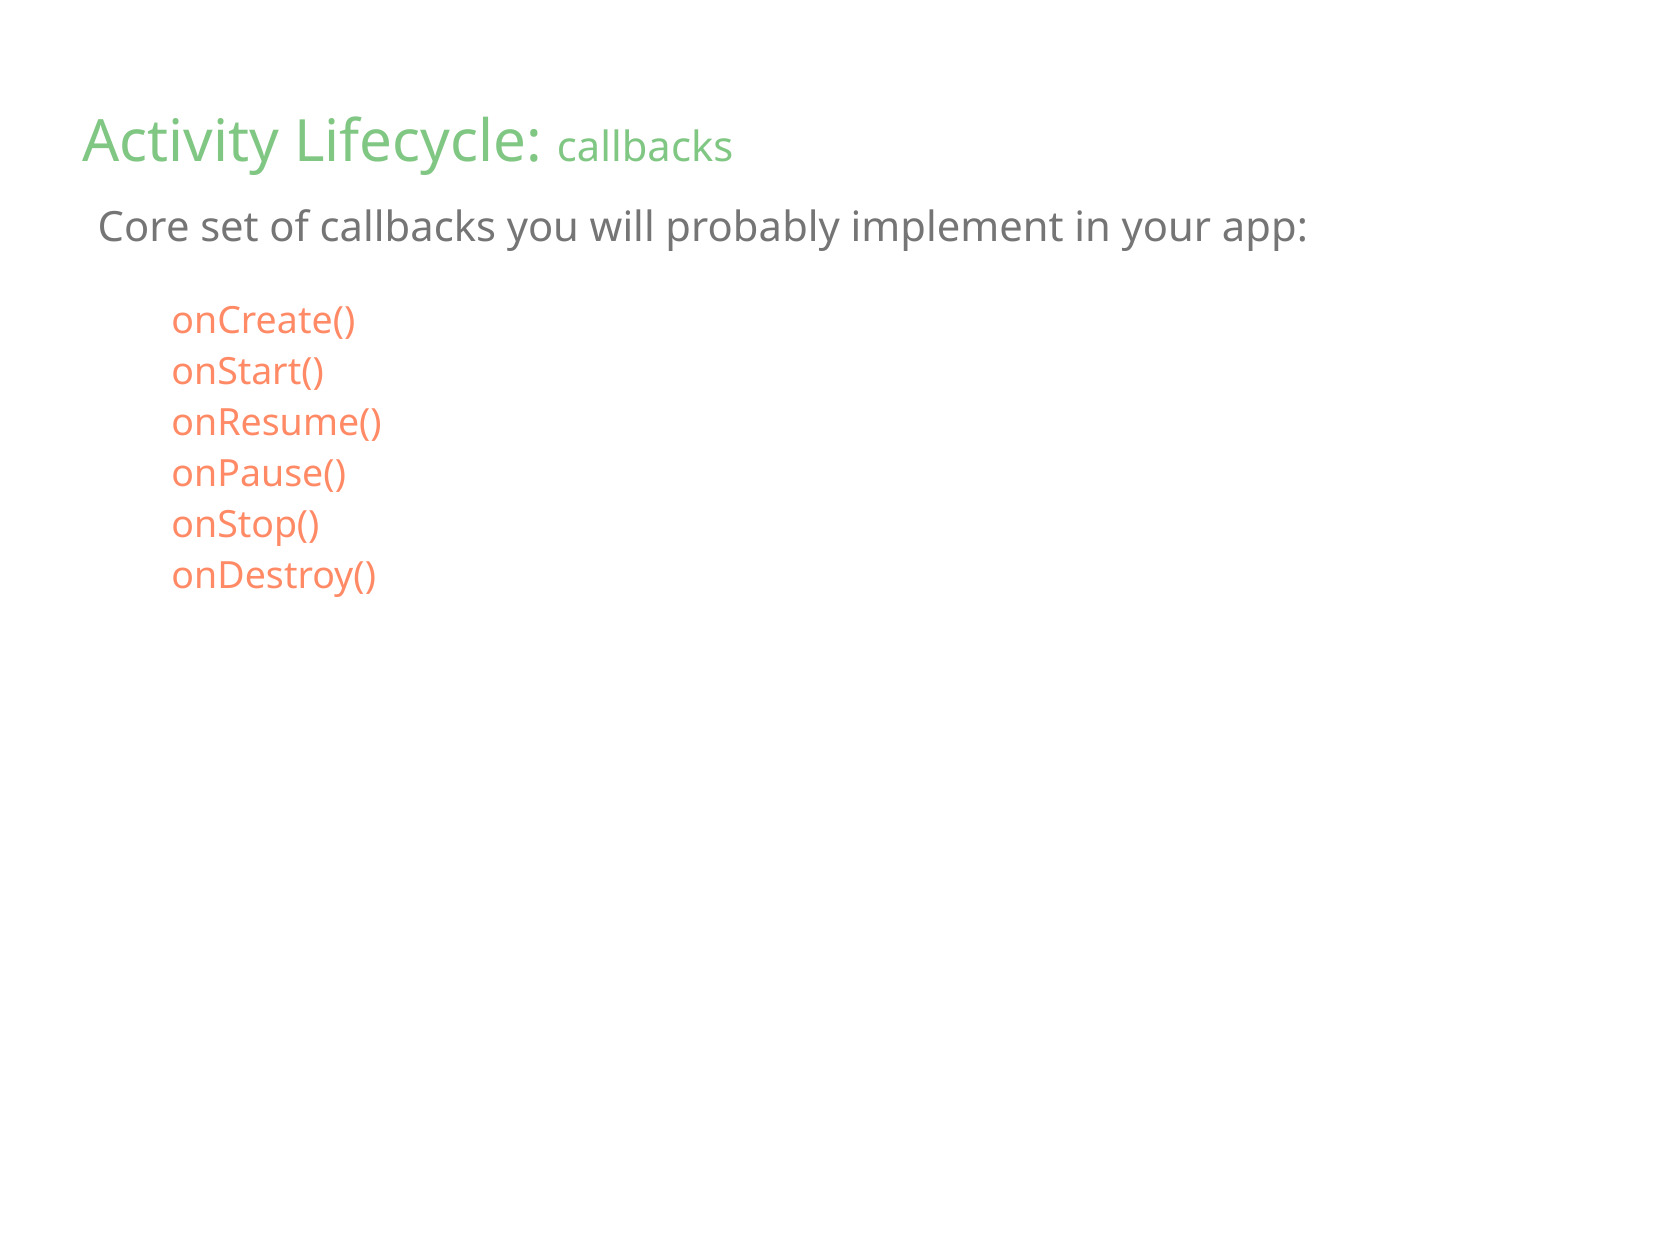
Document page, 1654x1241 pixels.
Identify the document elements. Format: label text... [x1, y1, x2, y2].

text_box Core set of callbacks you will probably implement in your app: onCreate() onStart() onResume() onPause() onStop() onDestroy() [82, 189, 1514, 536]
title Activity Lifecycle: callbacks [82, 35, 1571, 243]
